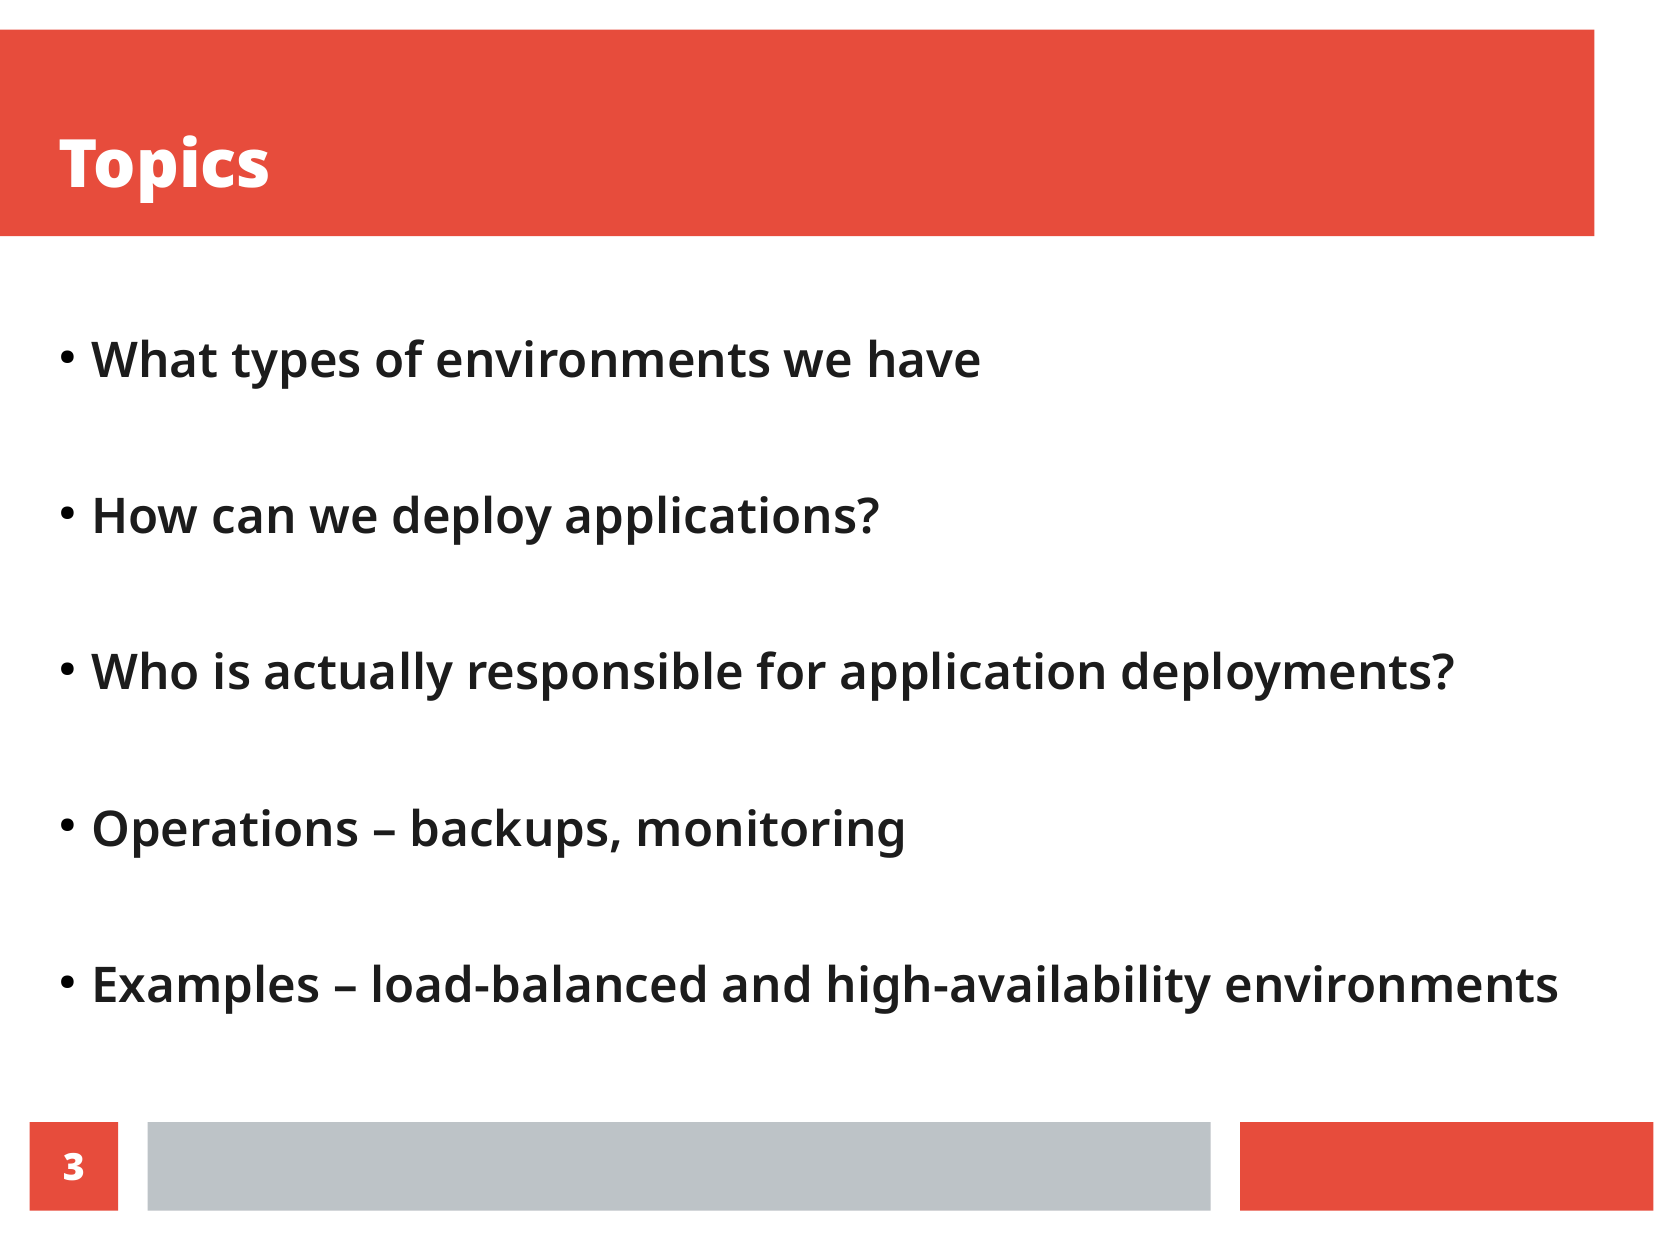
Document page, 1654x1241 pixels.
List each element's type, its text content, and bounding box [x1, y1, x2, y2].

list What types of environments we have How can we deploy applications? Who is actually responsible for application deployments? Operations – backups, monitoring Examples – load-balanced and high-availability environments [59, 324, 1565, 1093]
title Topics [59, 59, 1595, 207]
